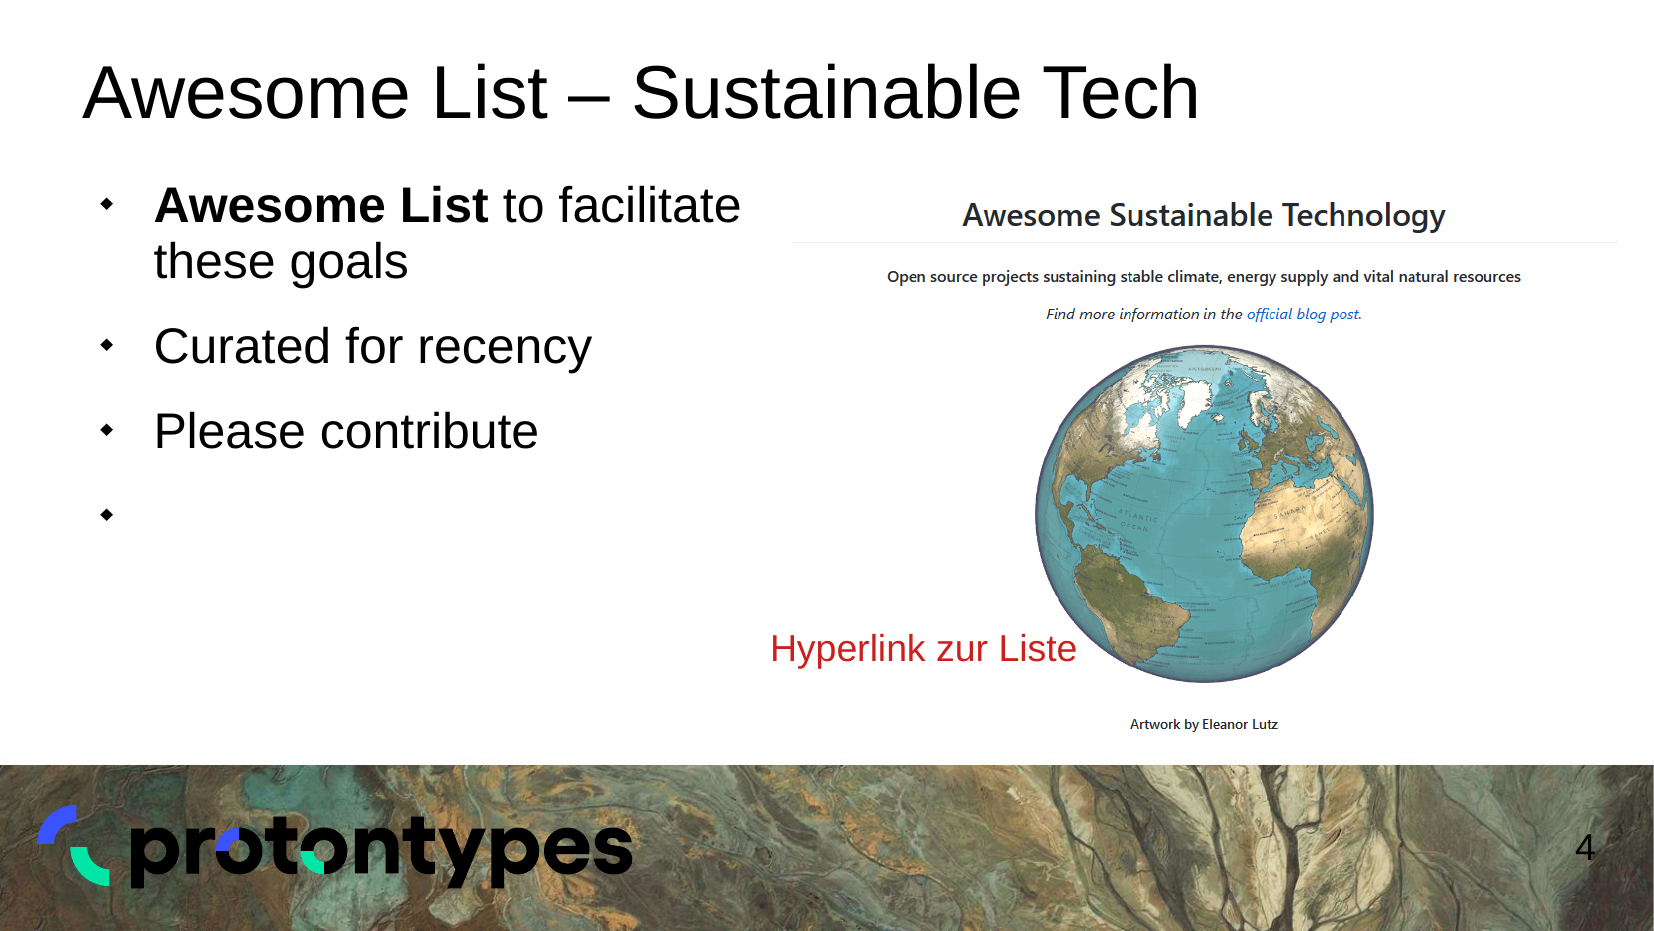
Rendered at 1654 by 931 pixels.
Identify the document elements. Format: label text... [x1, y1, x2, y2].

title Awesome List – Sustainable Tech [82, 37, 1571, 148]
list Awesome List to facilitate these goals Curated for recency Please contribute [82, 177, 768, 758]
text_box Hyperlink zur Liste [755, 620, 1093, 680]
picture [0, 0, 1654, 931]
